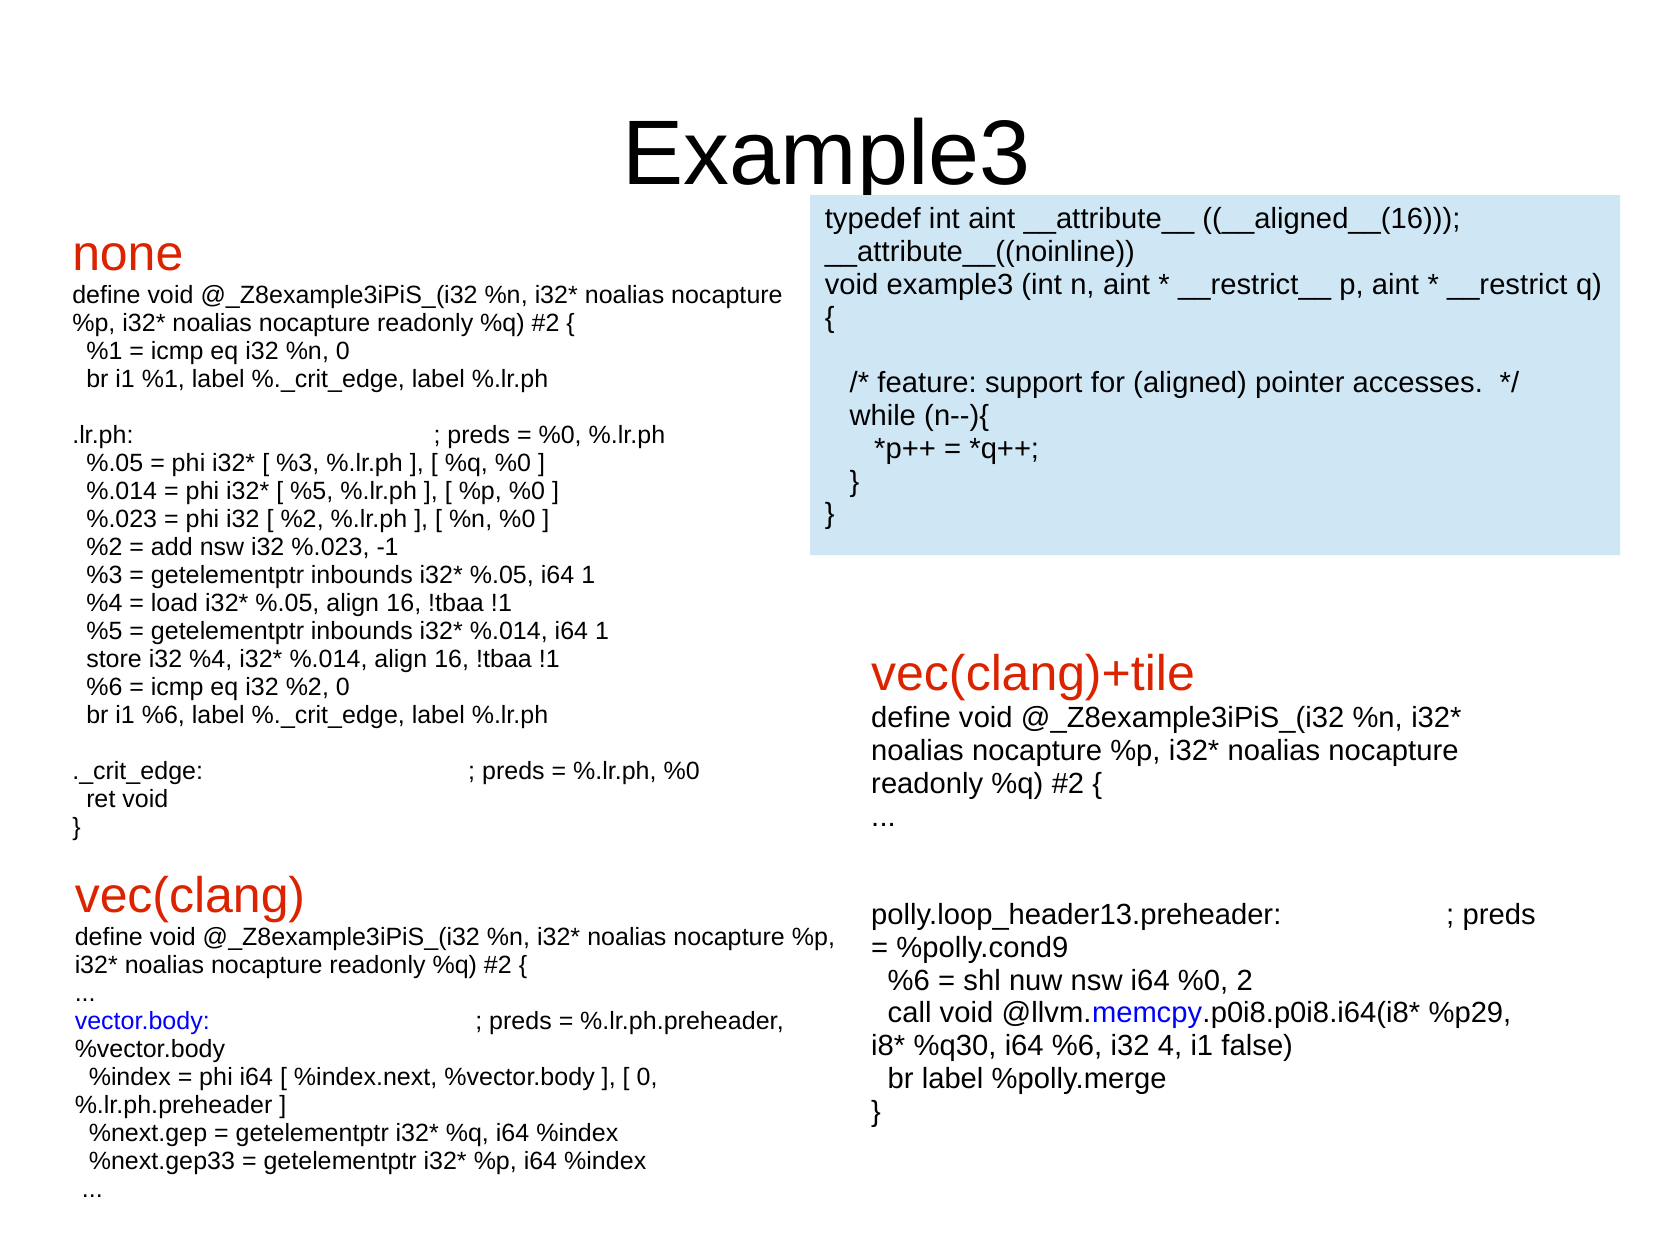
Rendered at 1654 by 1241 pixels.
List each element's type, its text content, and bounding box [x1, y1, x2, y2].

text_box none define void @_Z8example3iPiS_(i32 %n, i32* noalias nocapture %p, i32* noalias nocapture readonly %q) #2 { %1 = icmp eq i32 %n, 0 br i1 %1, label %._crit_edge, label %.lr.ph .lr.ph: ; preds = %0, %.lr.ph %.05 = phi i32* [ %3, %.lr.ph ], [ %q, %0 ] %.014 = phi i32* [ %5, %.lr.ph ], [ %p, %0 ] %.023 = phi i32 [ %2, %.lr.ph ], [ %n, %0 ] %2 = add nsw i32 %.023, -1 %3 = getelementptr inbounds i32* %.05, i64 1 %4 = load i32* %.05, align 16, !tbaa !1 %5 = getelementptr inbounds i32* %.014, i64 1 store i32 %4, i32* %.014, align 16, !tbaa !1 %6 = icmp eq i32 %2, 0 br i1 %6, label %._crit_edge, label %.lr.ph ._crit_edge: ; preds = %.lr.ph, %0 ret void } [57, 217, 811, 849]
text_box typedef int aint __attribute__ ((__aligned__(16))); __attribute__((noinline)) void example3 (int n, aint * __restrict__ p, aint * __restrict q) { /* feature: support for (aligned) pointer accesses. */ while (n--){ *p++ = *q++; } } [810, 195, 1621, 556]
text_box vec(clang) define void @_Z8example3iPiS_(i32 %n, i32* noalias nocapture %p, i32* noalias nocapture readonly %q) #2 { ... vector.body: ; preds = %.lr.ph.preheader, %vector.body %index = phi i64 [ %index.next, %vector.body ], [ 0, %.lr.ph.preheader ] %next.gep = getelementptr i32* %q, i64 %index %next.gep33 = getelementptr i32* %p, i64 %index ... [60, 859, 878, 1224]
title Example3 [82, 49, 1571, 217]
text_box vec(clang)+tile define void @_Z8example3iPiS_(i32 %n, i32* noalias nocapture %p, i32* noalias nocapture readonly %q) #2 { ... polly.loop_header13.preheader: ; preds = %polly.cond9 %6 = shl nuw nsw i64 %0, 2 call void @llvm.memcpy.p0i8.p0i8.i64(i8* %p29, i8* %q30, i64 %6, i32 4, i1 false) br label %polly.merge } [856, 638, 1561, 1141]
